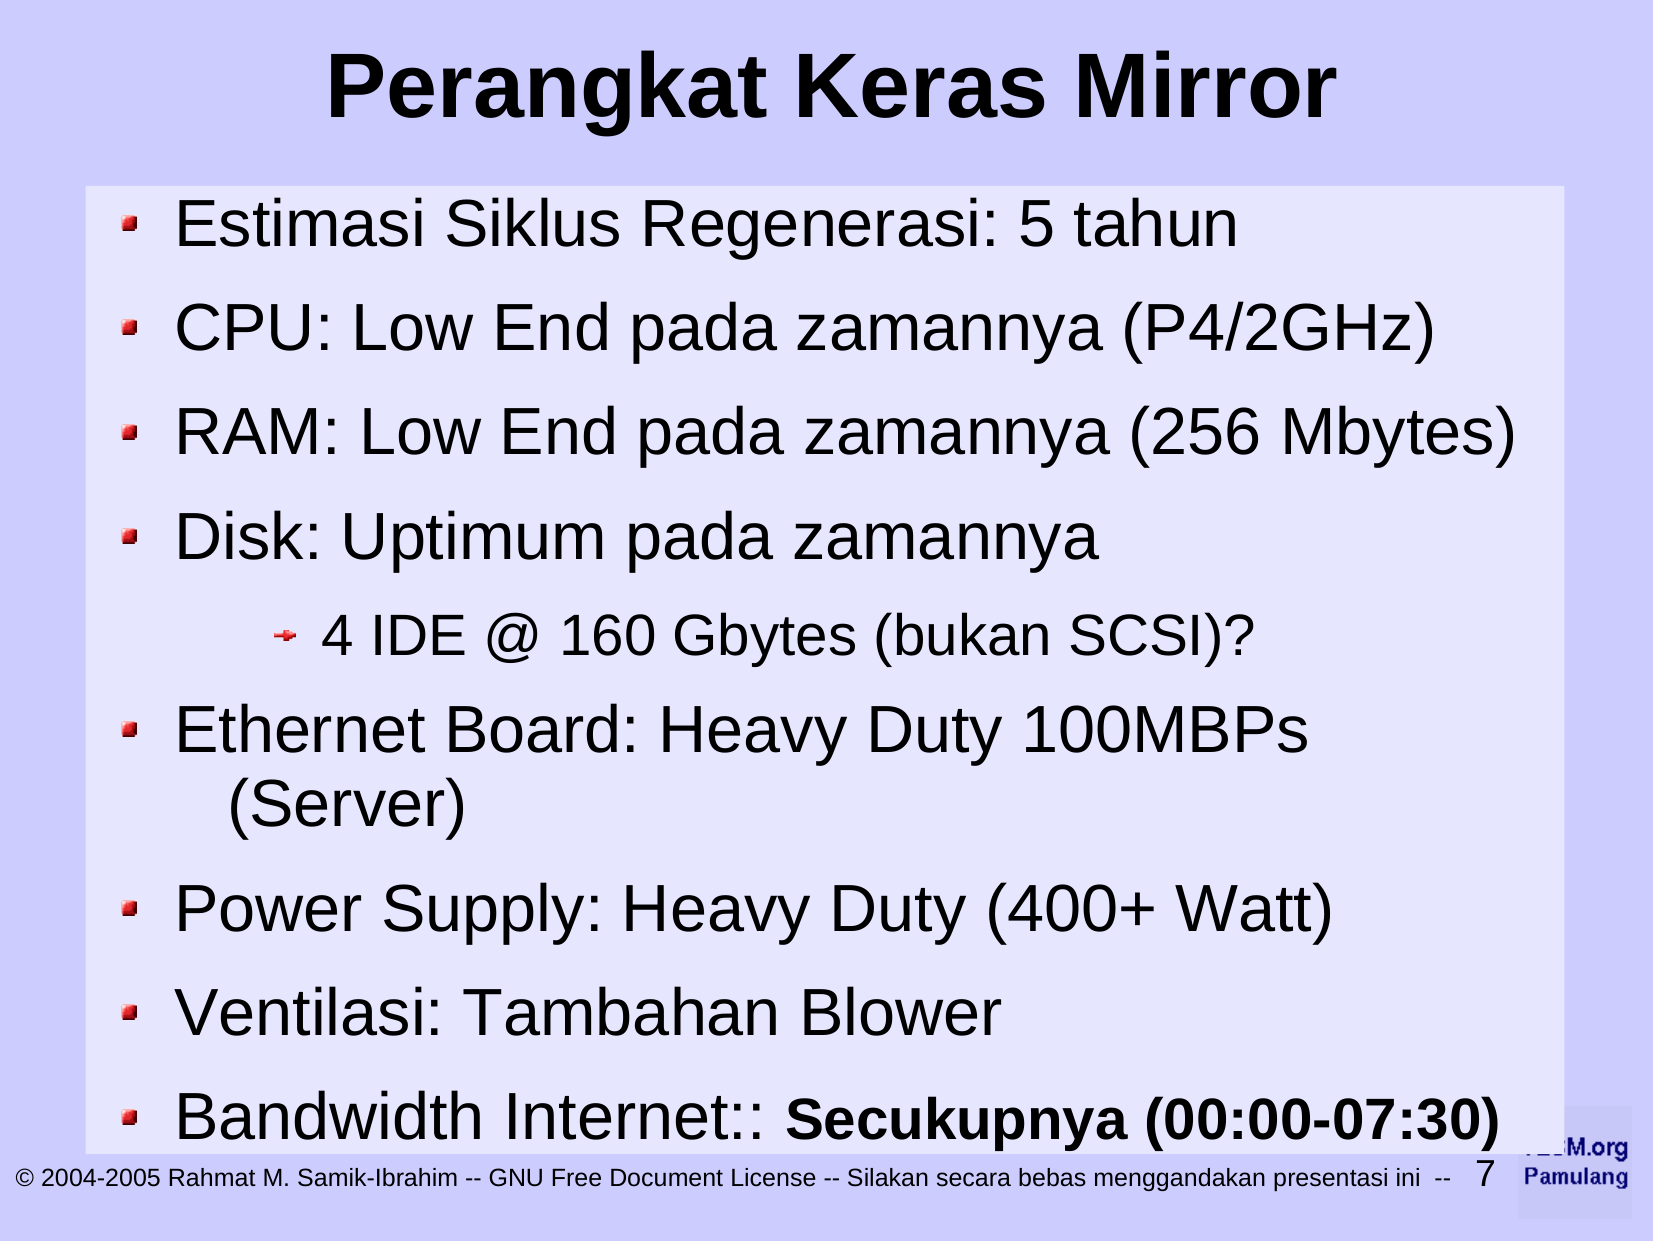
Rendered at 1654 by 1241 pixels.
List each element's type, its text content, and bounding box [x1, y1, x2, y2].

picture [1518, 1106, 1632, 1219]
list Estimasi Siklus Regenerasi: 5 tahun CPU: Low End pada zamannya (P4/2GHz) RAM: Low End pada zamannya (256 Mbytes) Disk: Uptimum pada zamannya 4 IDE @ 160 Gbytes (bukan SCSI)? Ethernet Board: Heavy Duty 100MBPs (Server) Power Supply: Heavy Duty (400+ Watt) Ventilasi: Tambahan Blower Bandwidth Internet:: Secukupnya (00:00-07:30) [85, 185, 1565, 1111]
picture [121, 1111, 137, 1125]
title Perangkat Keras Mirror [40, 31, 1625, 142]
